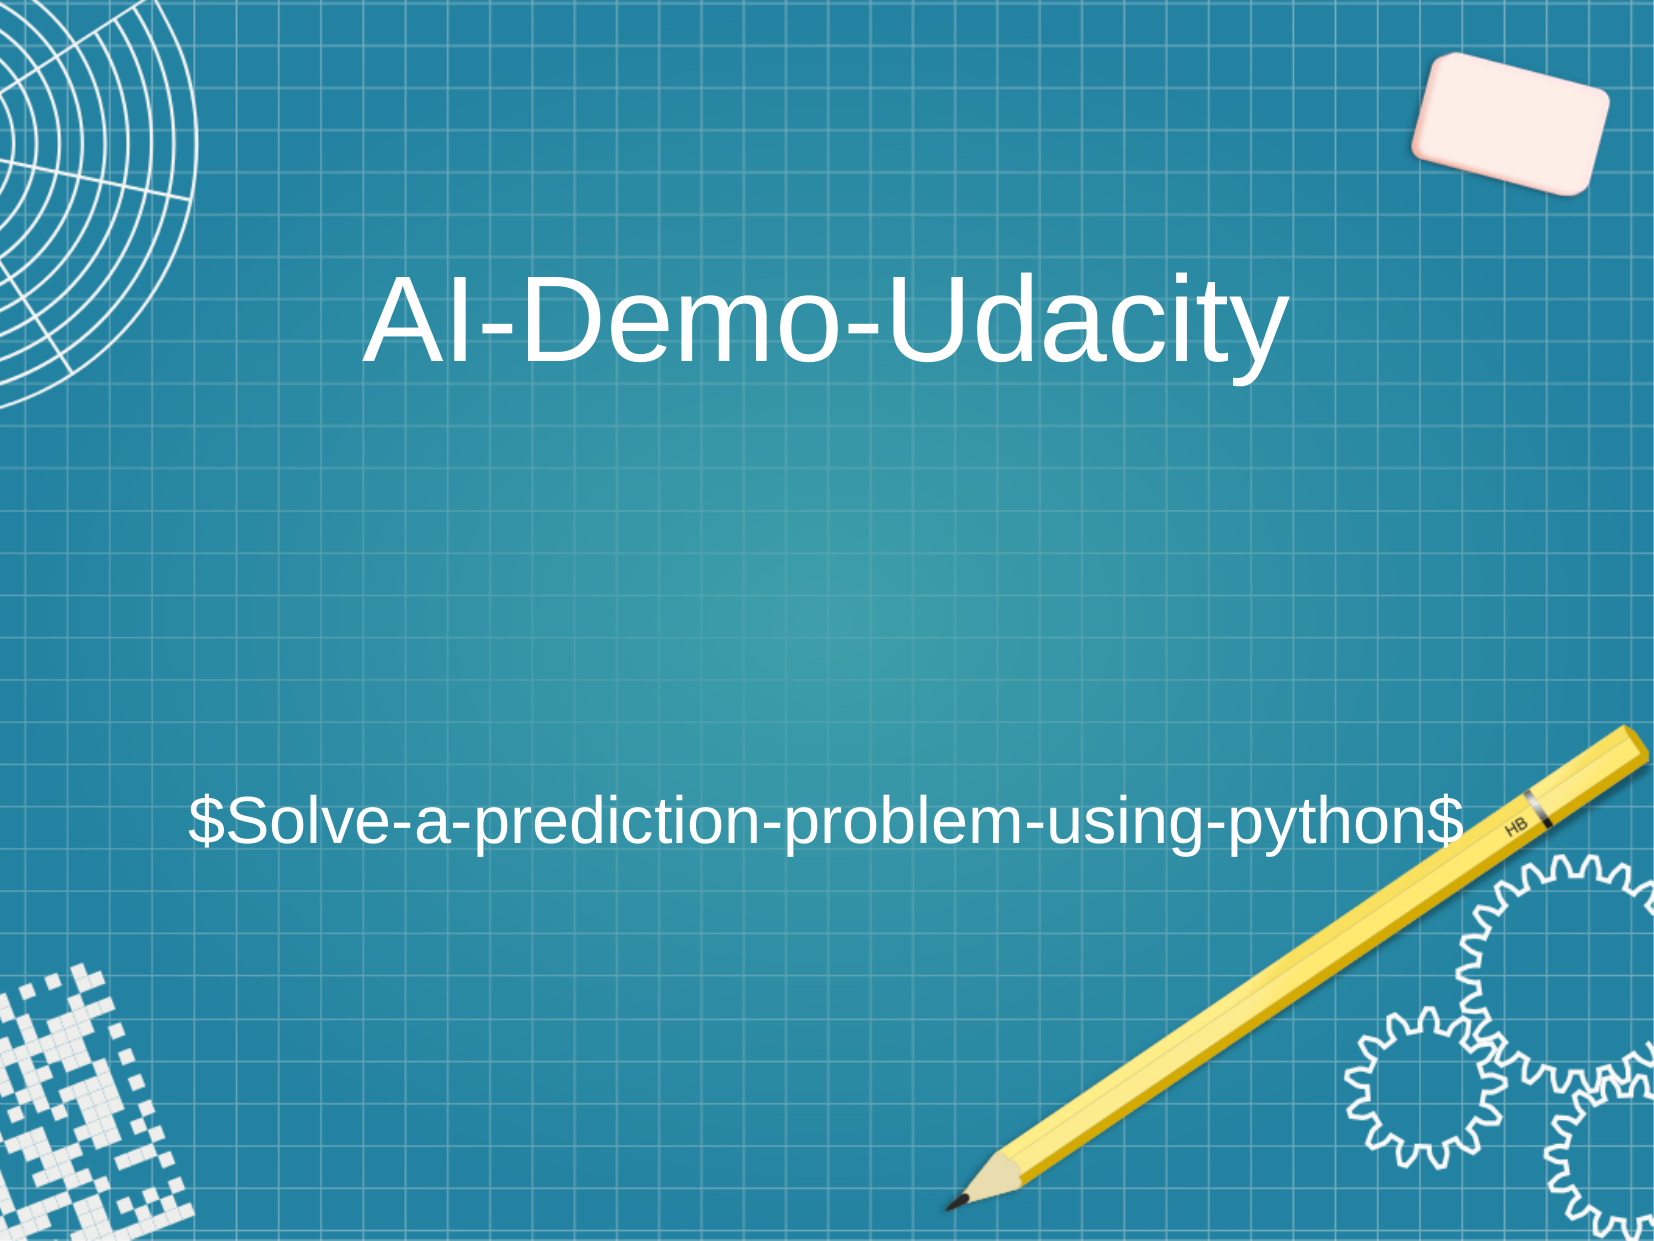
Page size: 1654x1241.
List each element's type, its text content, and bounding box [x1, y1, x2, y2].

subtitle $Solve-a-prediction-problem-using-python$ [82, 519, 1571, 1123]
picture [0, 0, 1654, 1241]
title AI-Demo-Udacity [82, 177, 1571, 461]
